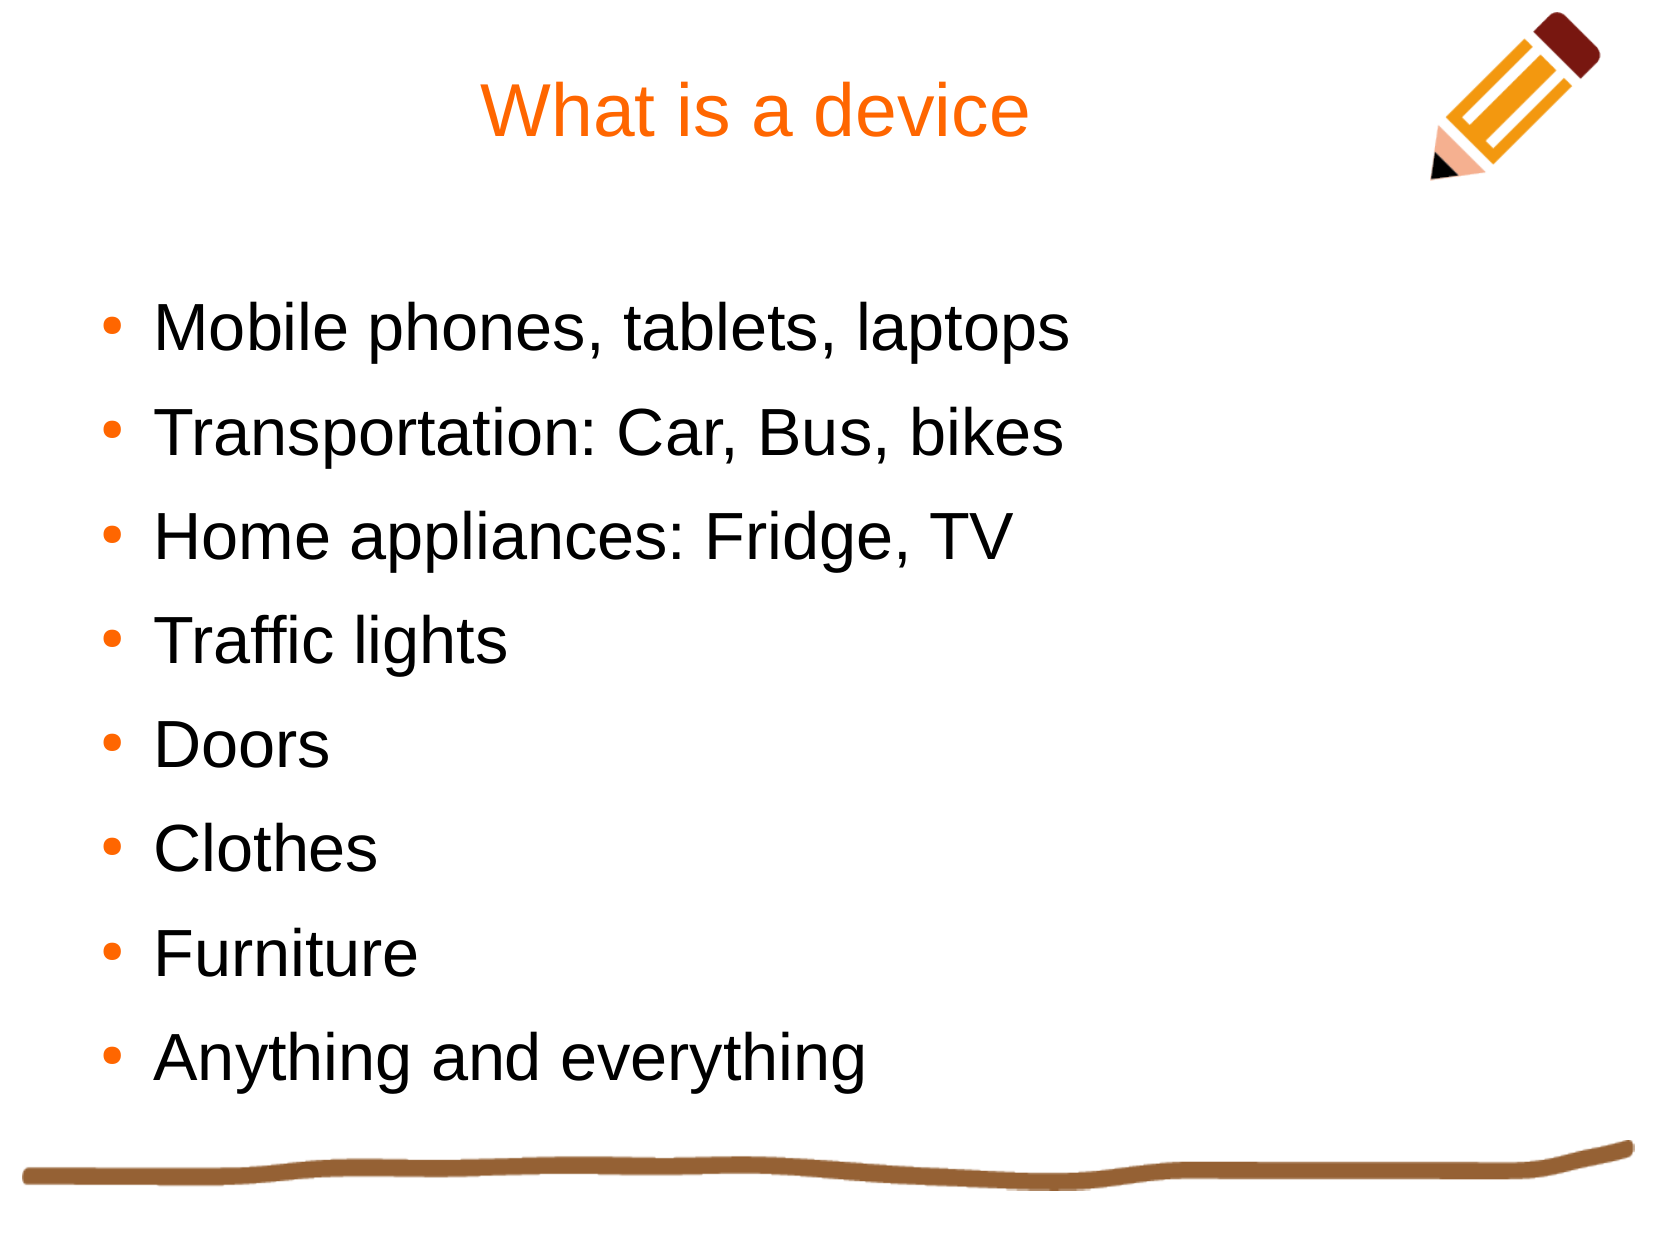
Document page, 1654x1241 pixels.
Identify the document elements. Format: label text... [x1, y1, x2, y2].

picture [22, 1140, 1635, 1191]
list Mobile phones, tablets, laptops Transportation: Car, Bus, bikes Home appliances: Fridge, TV Traffic lights Doors Clothes Furniture Anything and everything [82, 290, 1571, 1122]
picture [1430, 12, 1601, 181]
title What is a device [82, 49, 1430, 172]
